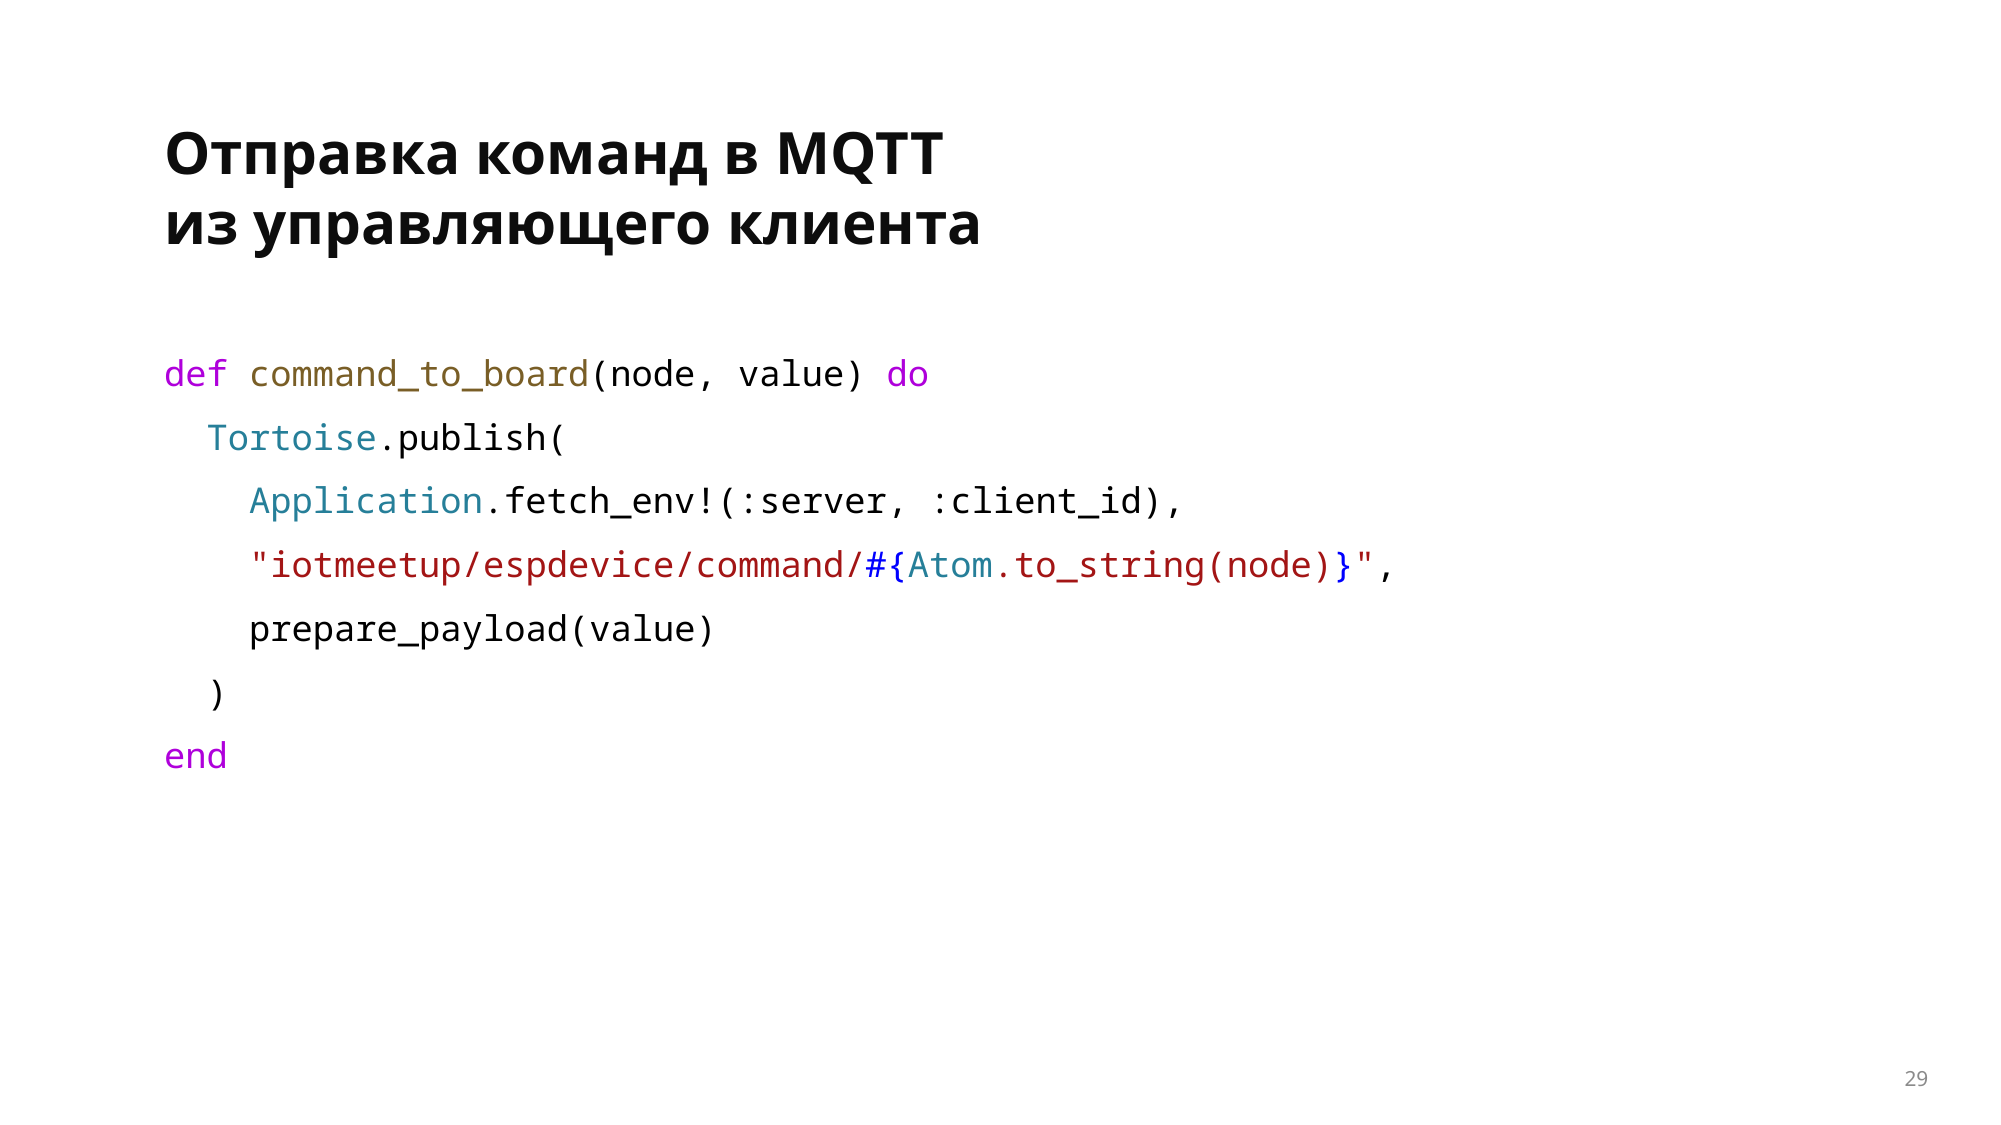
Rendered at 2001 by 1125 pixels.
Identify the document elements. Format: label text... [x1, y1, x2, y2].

text_box def command_to_board(node, value) do Tortoise.publish( Application.fetch_env!(:server, :client_id), "iotmeetup/espdevice/command/#{Atom.to_string(node)}", prepare_payload(value) ) end [149, 322, 1852, 784]
text_box Отправка команд в MQTT из управляющего клиента [149, 108, 1850, 264]
slide_number <номер> [1832, 1034, 2000, 1125]
